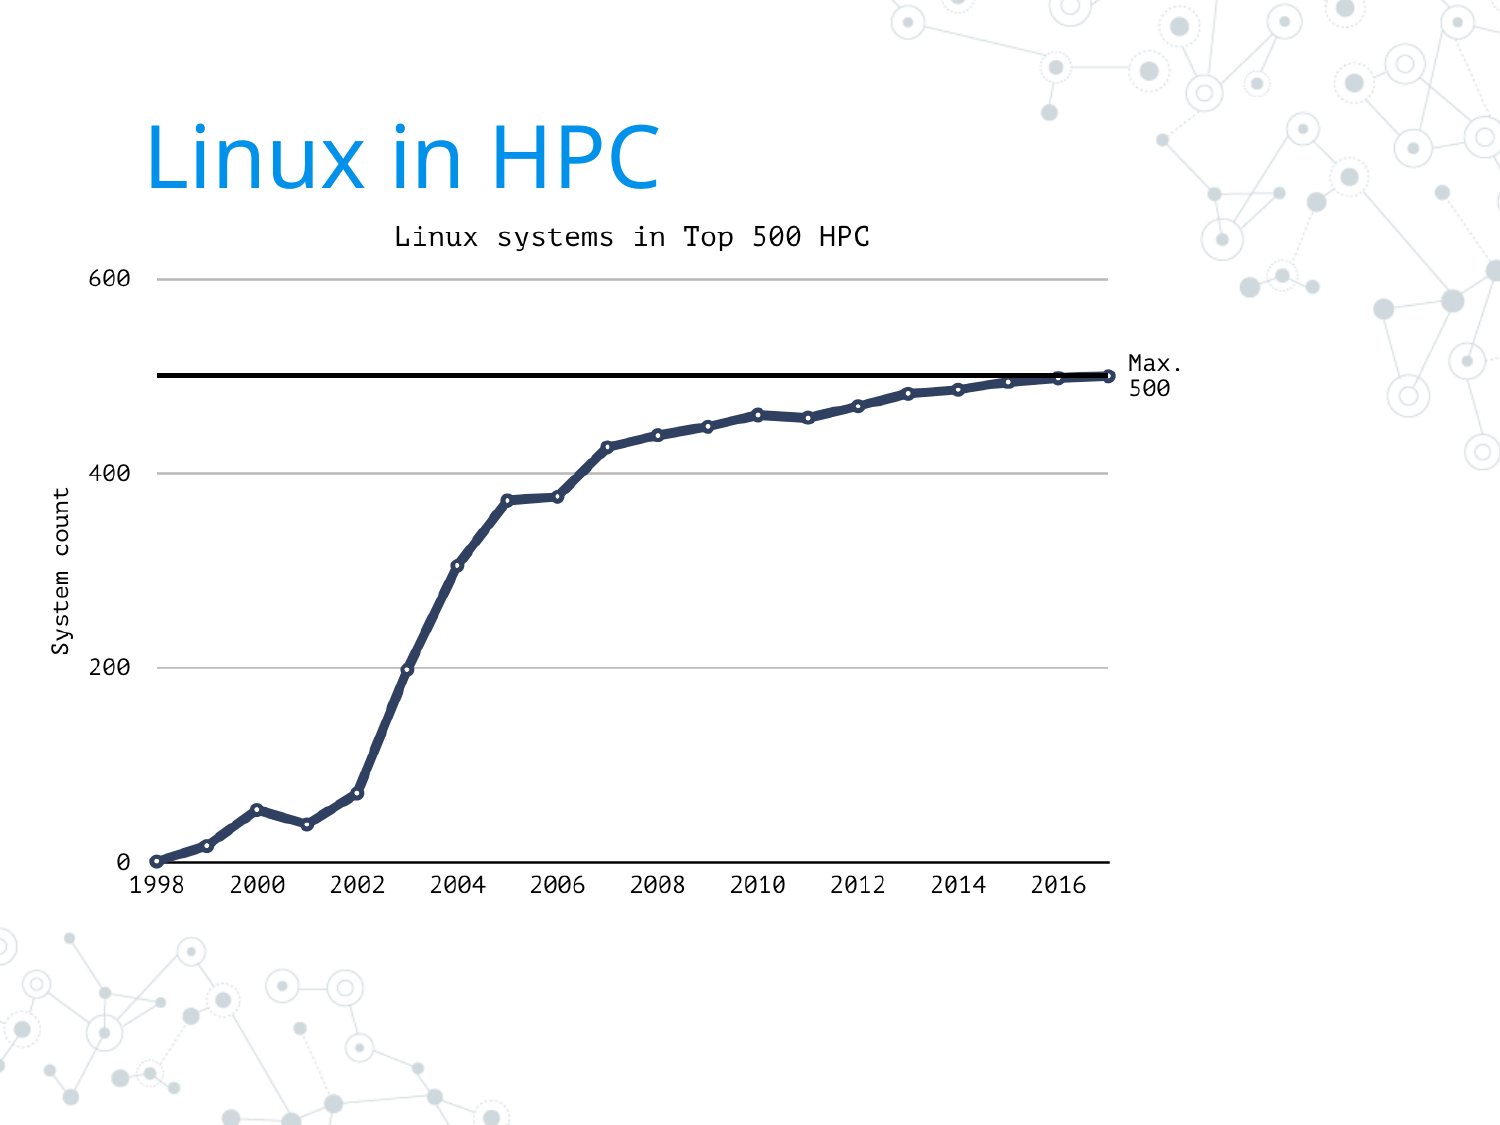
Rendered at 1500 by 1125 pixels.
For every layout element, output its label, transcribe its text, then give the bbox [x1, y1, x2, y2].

picture [0, 0, 1500, 1125]
title Linux in HPC [128, 67, 1372, 222]
